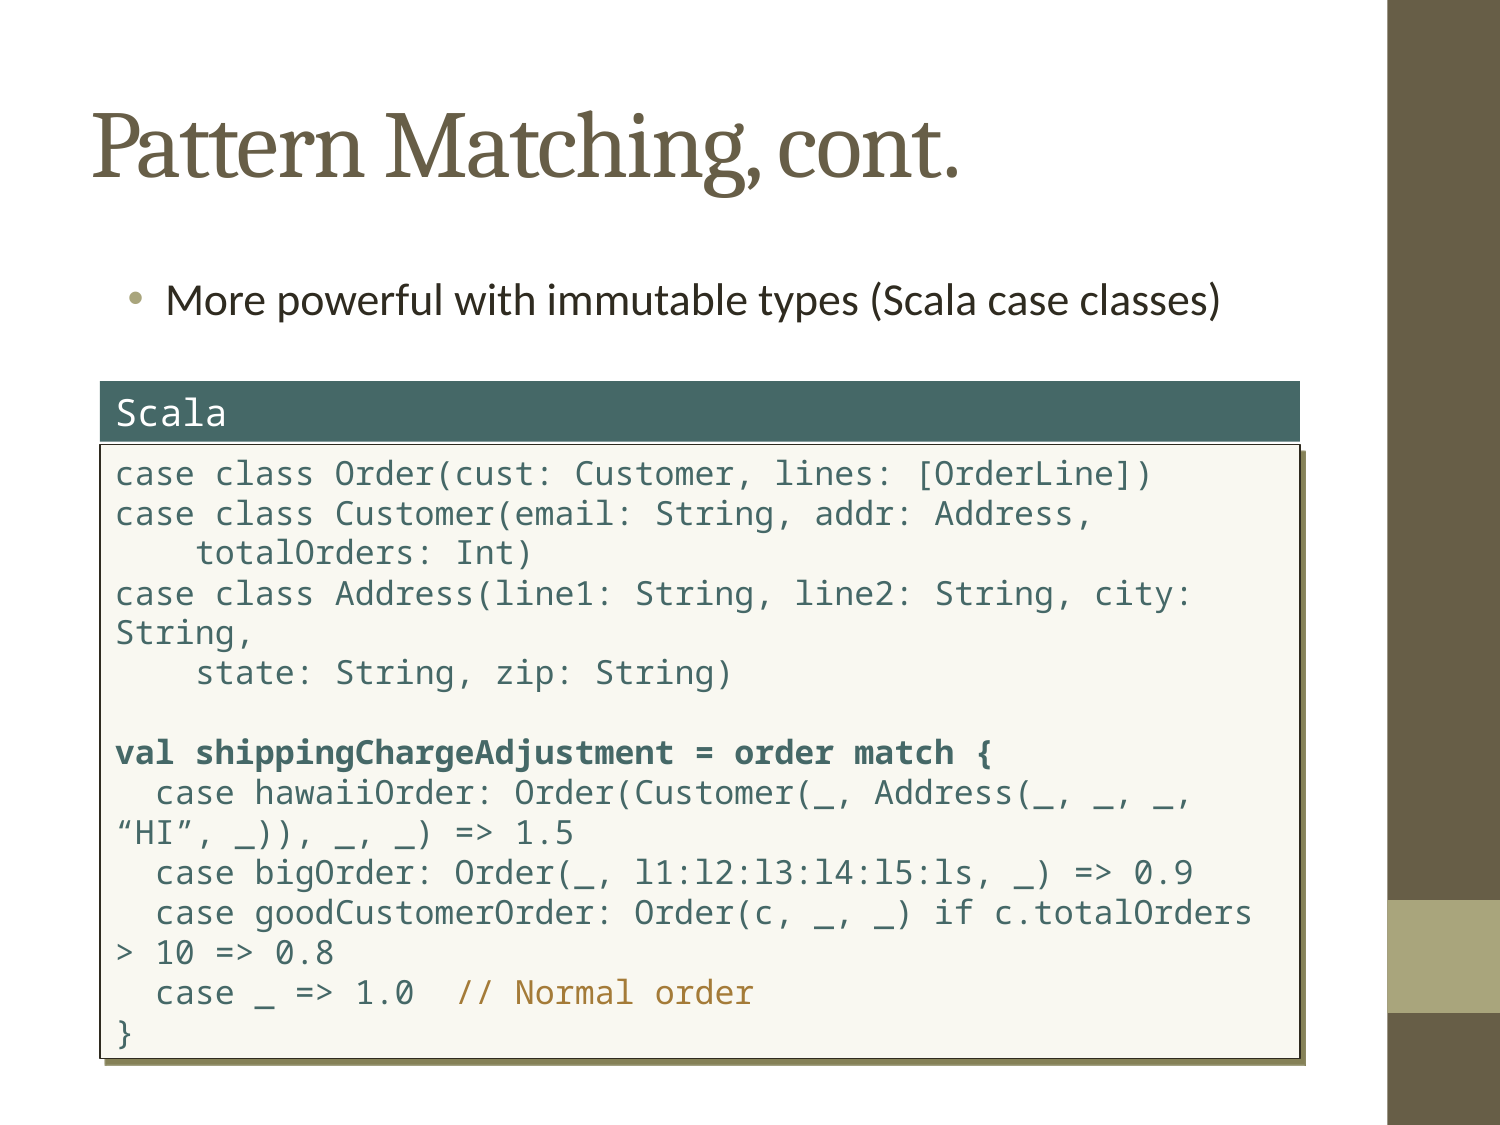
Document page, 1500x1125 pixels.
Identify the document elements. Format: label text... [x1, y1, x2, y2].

text_box case class Order(cust: Customer, lines: [OrderLine]) case class Customer(email: String, addr: Address, totalOrders: Int) case class Address(line1: String, line2: String, city: String, state: String, zip: String) val shippingChargeAdjustment = order match { case hawaiiOrder: Order(Customer(_, Address(_, _, _, “HI”, _)), _, _) => 1.5 case bigOrder: Order(_, l1:l2:l3:l4:l5:ls, _) => 0.9 case goodCustomerOrder: Order(c, _, _) if c.totalOrders > 10 => 0.8 case _ => 1.0 // Normal order } [99, 444, 1300, 1026]
text_box Scala [99, 381, 1300, 442]
list More powerful with immutable types (Scala case classes) [75, 262, 1326, 351]
title Pattern Matching, cont. [75, 45, 1326, 233]
